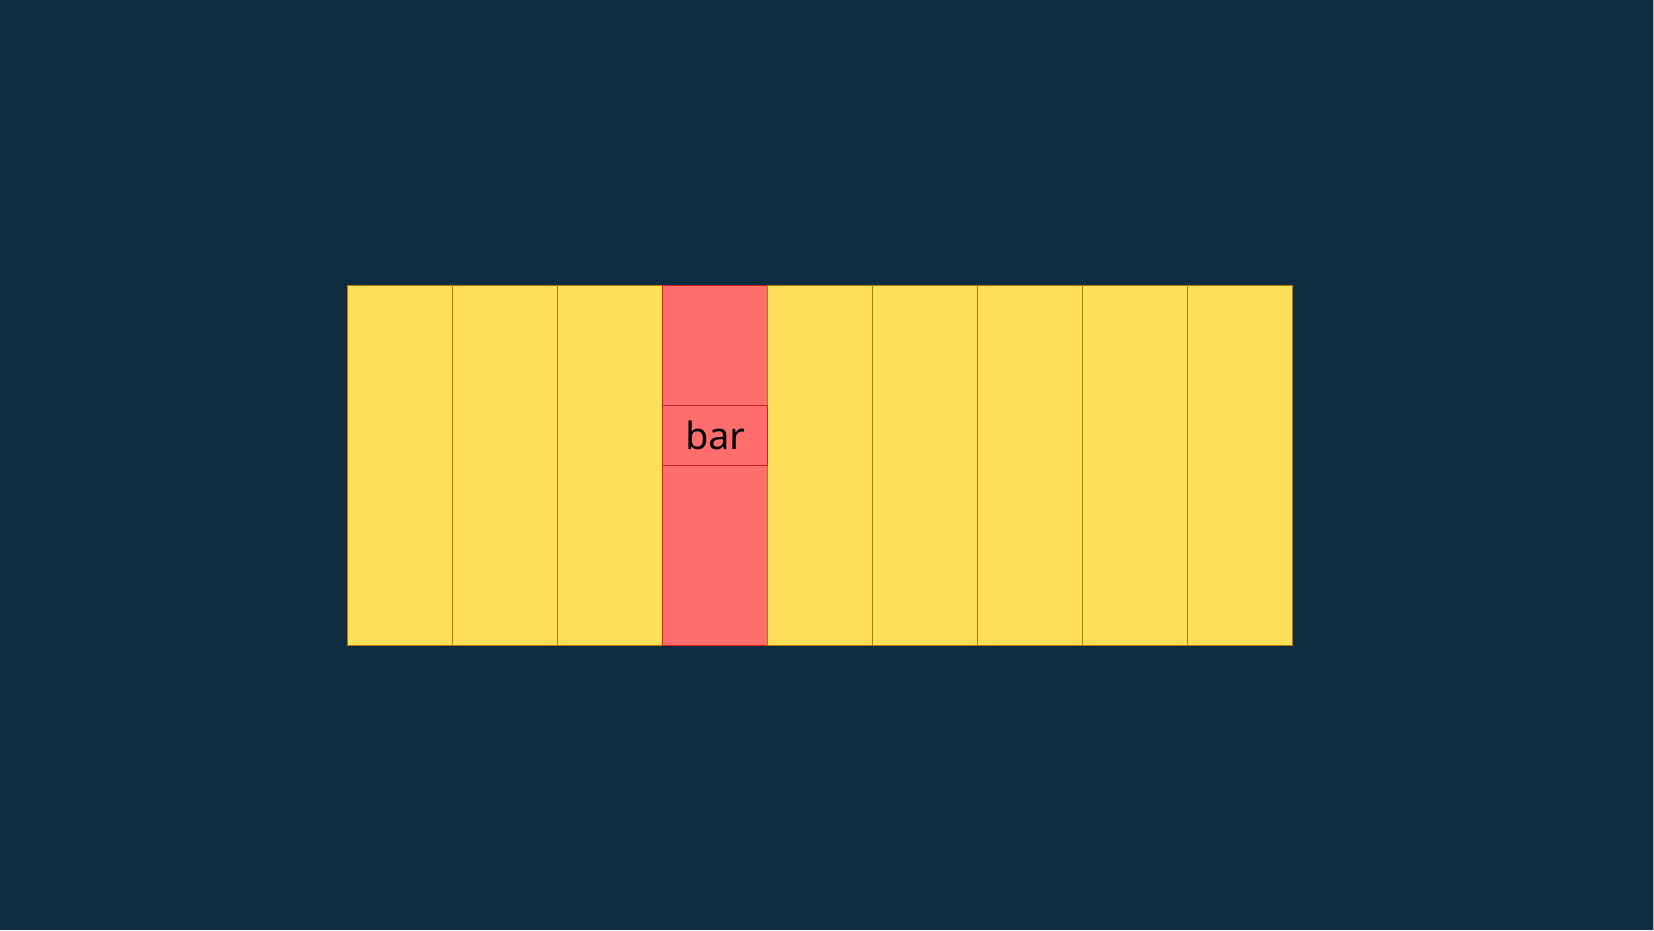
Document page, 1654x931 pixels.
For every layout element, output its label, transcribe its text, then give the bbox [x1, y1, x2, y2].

text_box bar [662, 405, 768, 466]
text_box [347, 285, 1293, 646]
